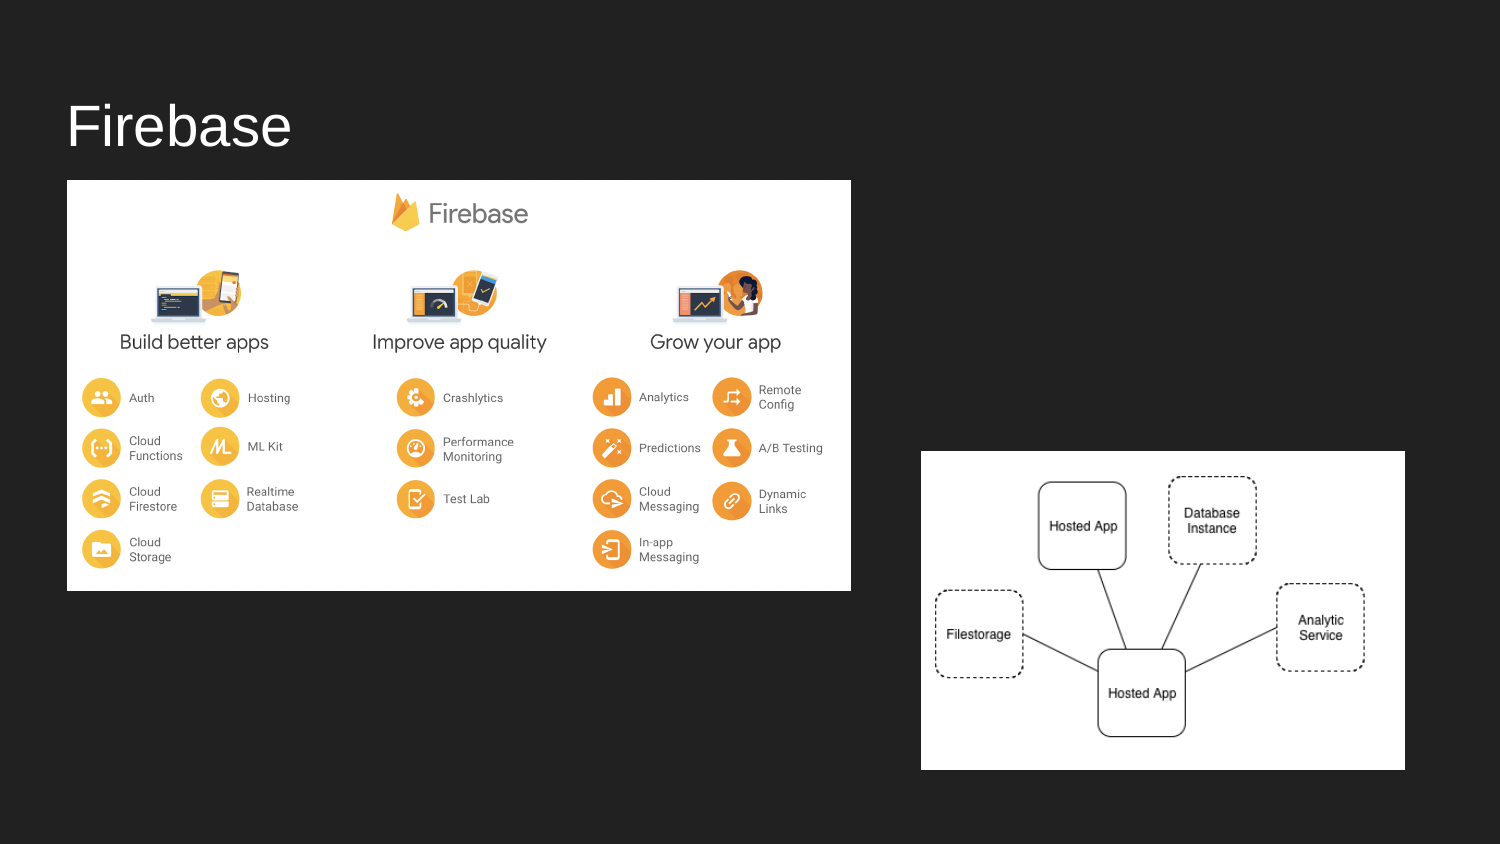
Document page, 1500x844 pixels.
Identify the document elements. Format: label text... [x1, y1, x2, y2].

title Firebase [51, 72, 1449, 167]
picture [67, 180, 851, 591]
picture [921, 451, 1405, 770]
